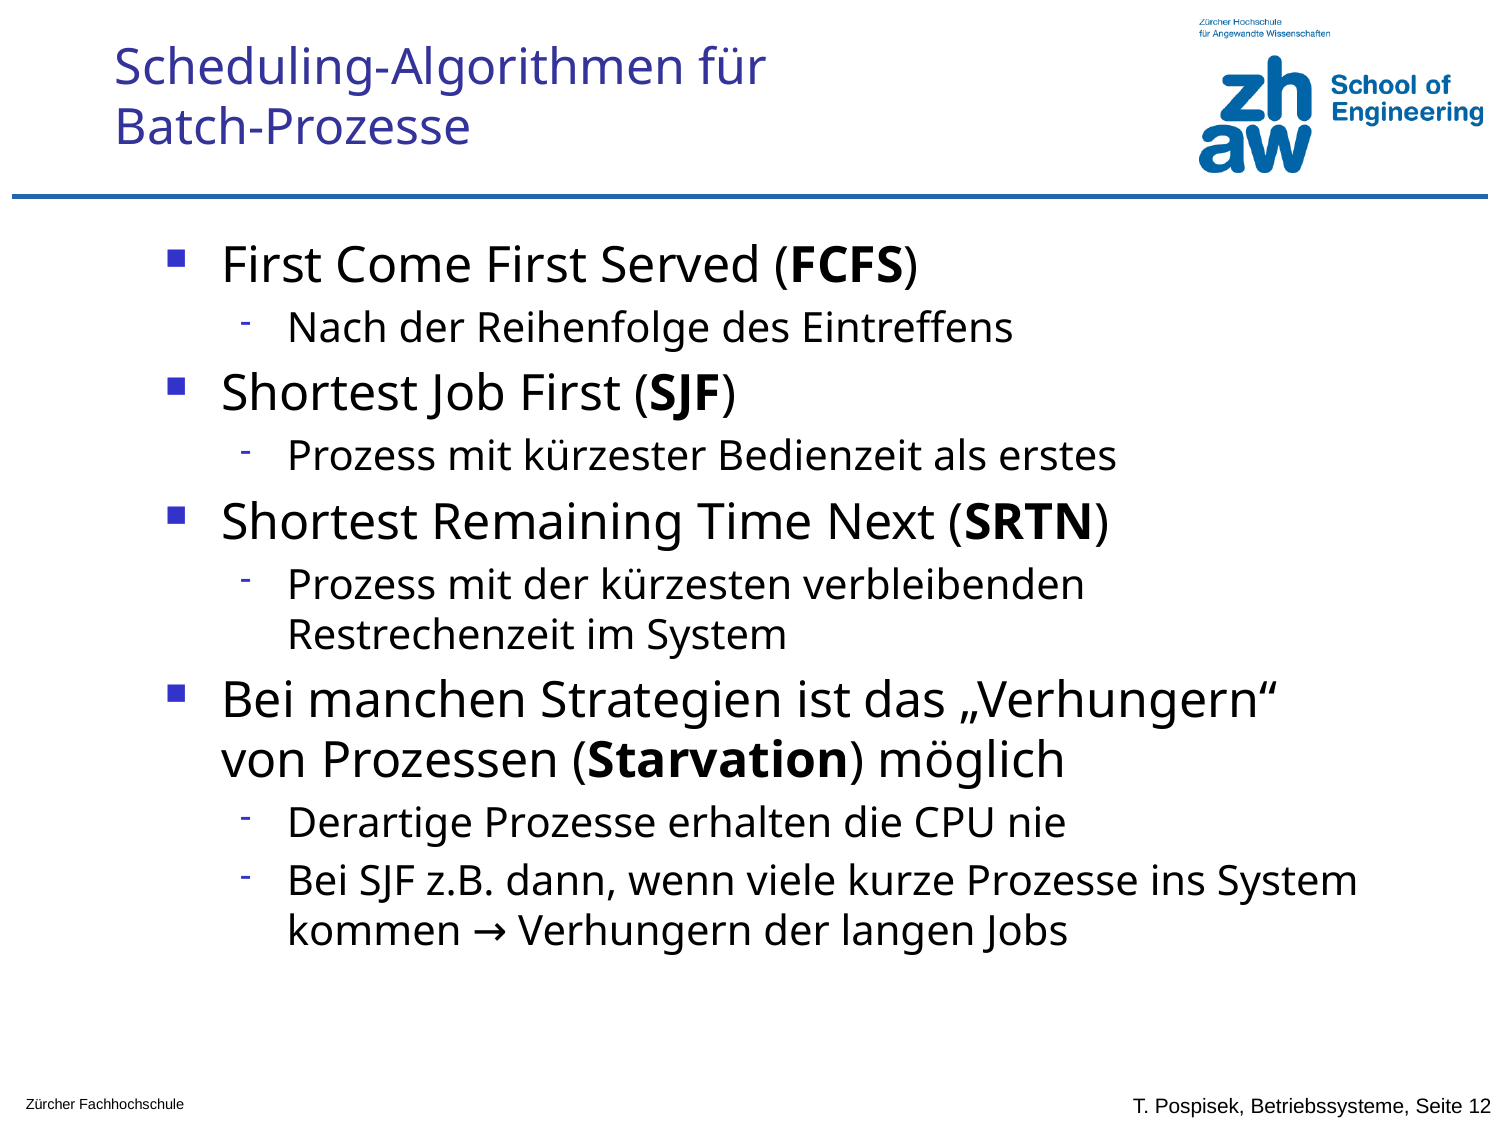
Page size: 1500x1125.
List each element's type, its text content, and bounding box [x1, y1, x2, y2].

list First Come First Served (FCFS) Nach der Reihenfolge des Eintreffens Shortest Job First (SJF) Prozess mit kürzester Bedienzeit als erstes Shortest Remaining Time Next (SRTN) Prozess mit der kürzesten verbleibenden Restrechenzeit im System Bei manchen Strategien ist das „Verhungern“ von Prozessen (Starvation) möglich Derartige Prozesse erhalten die CPU nie Bei SJF z.B. dann, wenn viele kurze Prozesse ins System kommen → Verhungern der langen Jobs [150, 224, 1375, 1025]
title Scheduling-Algorithmen für Batch-Prozesse [99, 50, 898, 163]
picture [1199, 19, 1483, 173]
